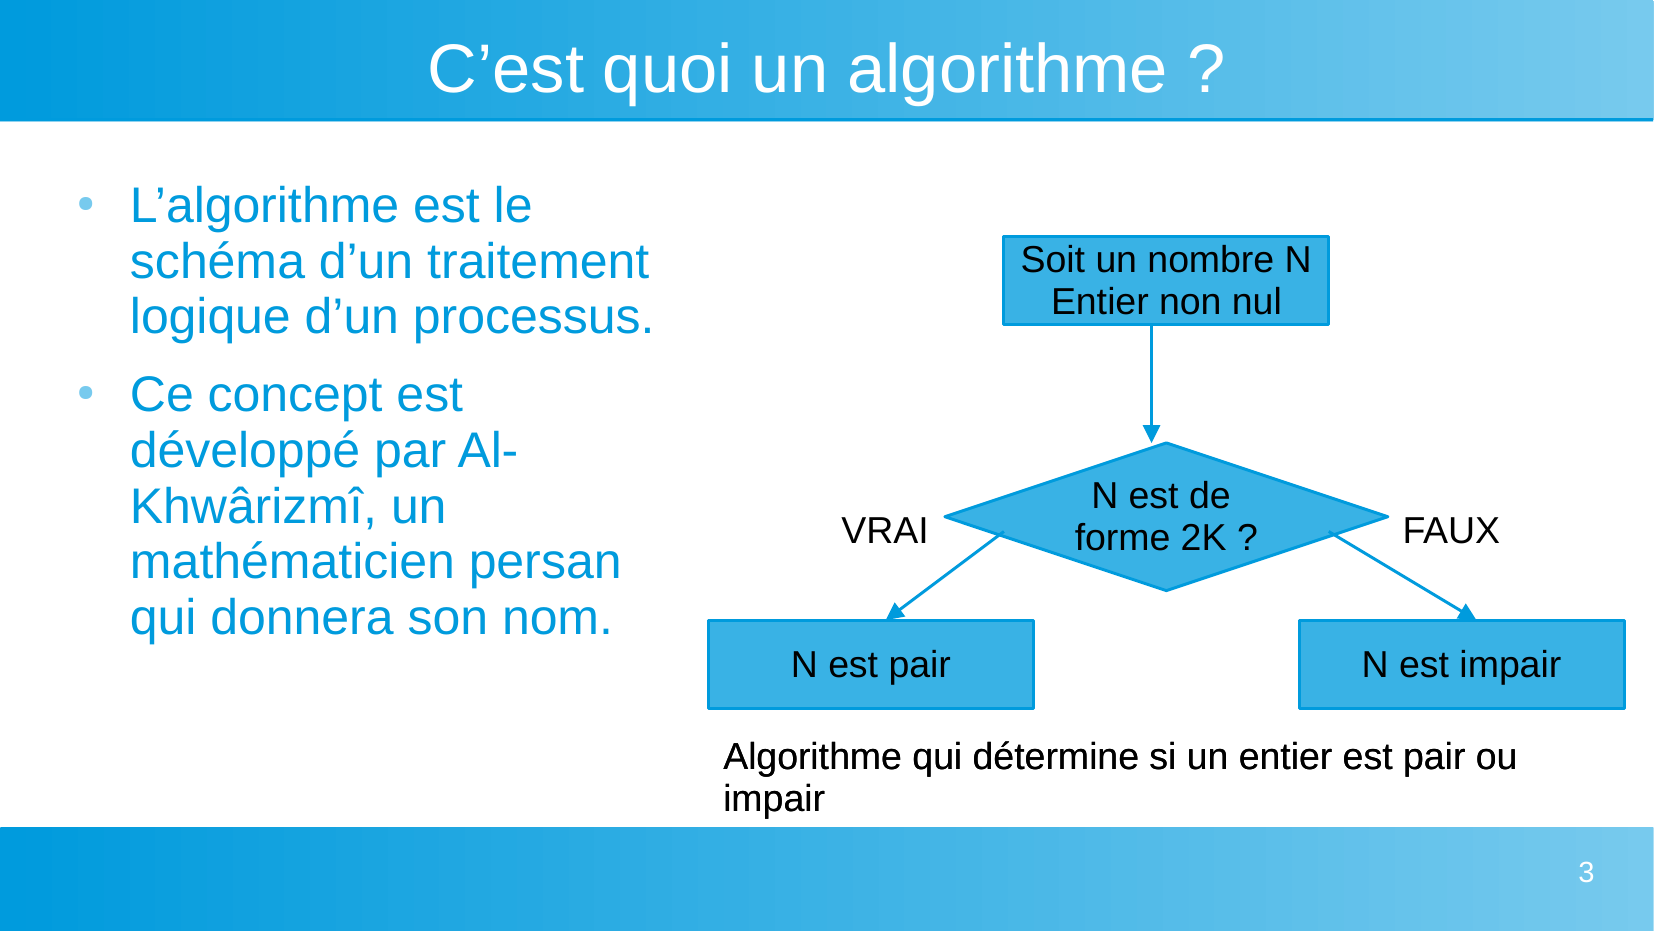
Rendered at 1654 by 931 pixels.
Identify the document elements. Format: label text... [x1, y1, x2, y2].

text_box N est de forme 2K ? [992, 442, 1387, 591]
title C’est quoi un algorithme ? [59, 29, 1595, 108]
list L’algorithme est le schéma d’un traitement logique d’un processus. Ce concept est développé par Al-Khwârizmî, un mathématicien persan qui donnera son nom. [59, 177, 680, 768]
text_box N est impair [1299, 620, 1625, 709]
text_box Soit un nombre N Entier non nul [1003, 236, 1329, 325]
text_box N est pair [708, 620, 1034, 709]
text_box FAUX [1387, 501, 1625, 591]
text_box VRAI [826, 501, 1063, 591]
text_box Algorithme qui détermine si un entier est pair ou impair [708, 728, 1625, 827]
